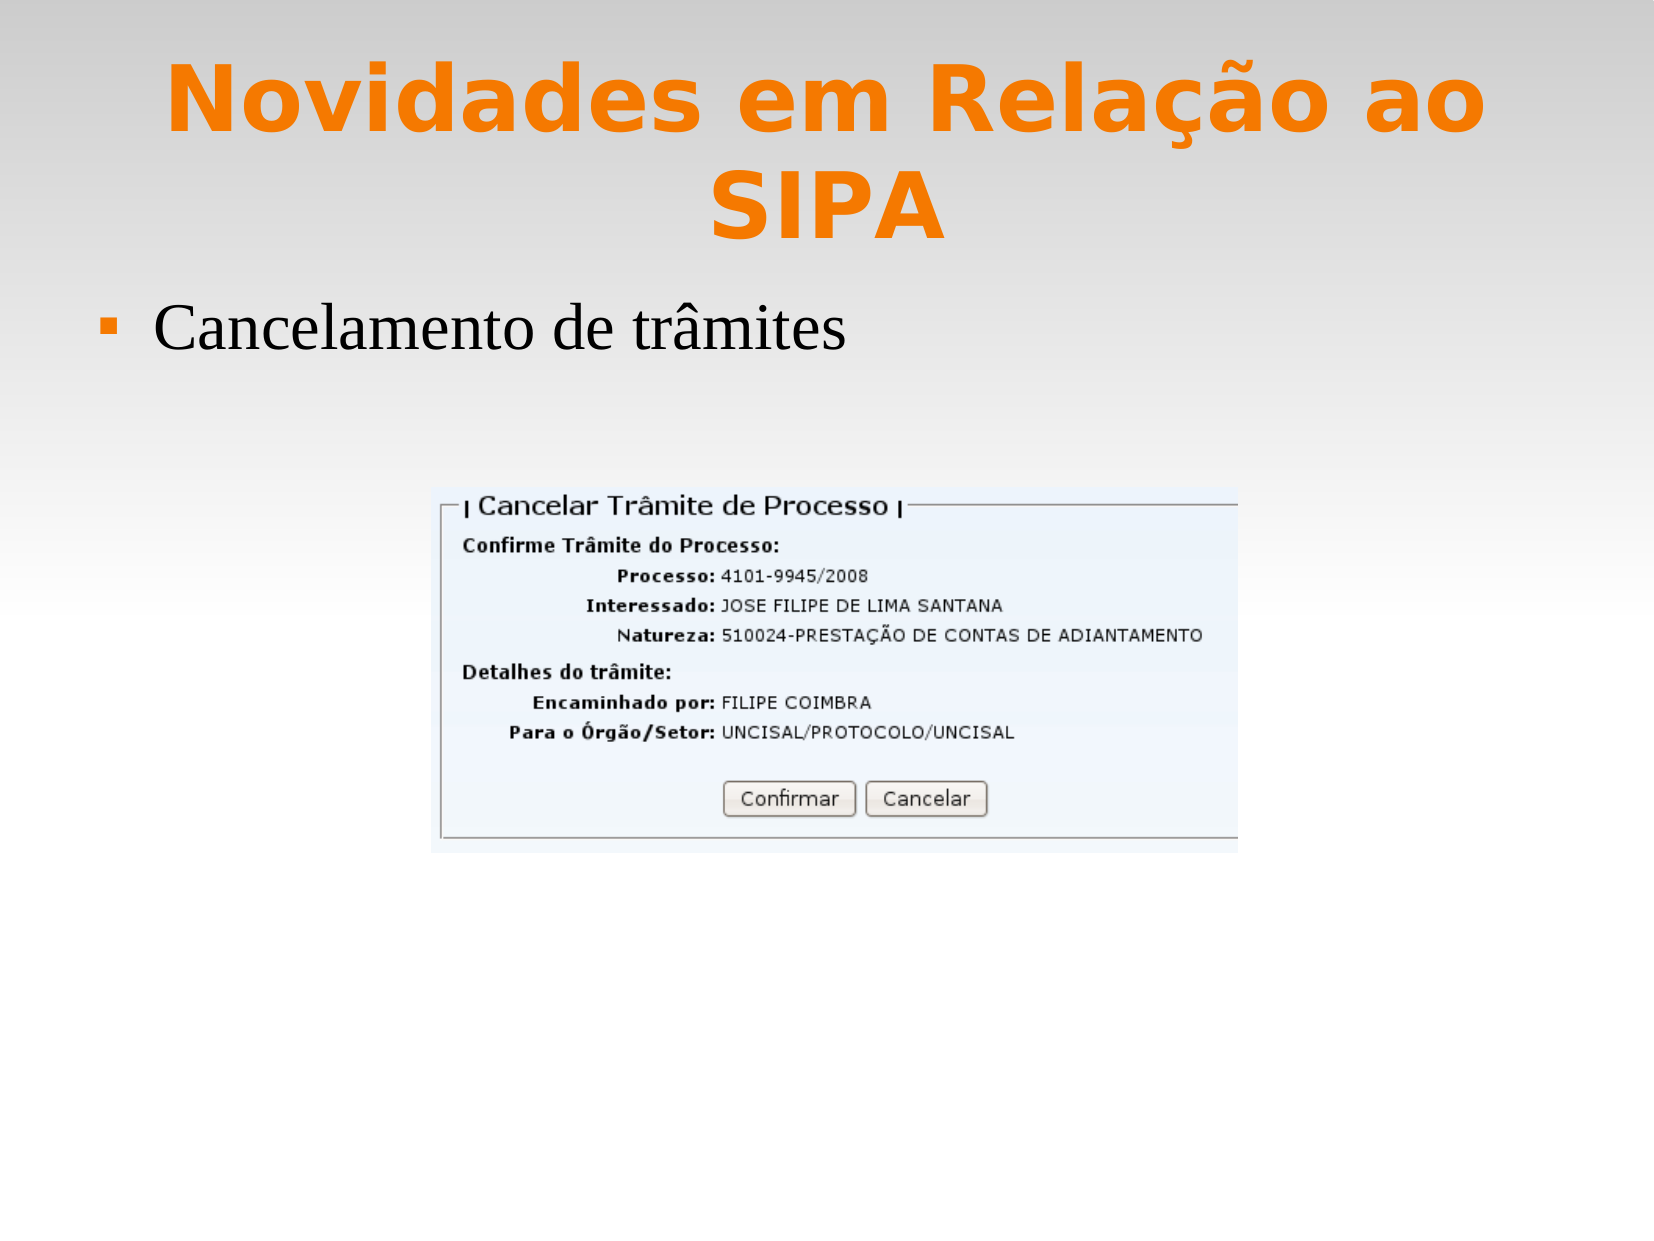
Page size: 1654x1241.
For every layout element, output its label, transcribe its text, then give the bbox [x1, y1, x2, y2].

list Cancelamento de trâmites [82, 290, 1571, 1109]
title Novidades em Relação ao SIPA [82, 45, 1571, 261]
picture [431, 487, 1238, 854]
